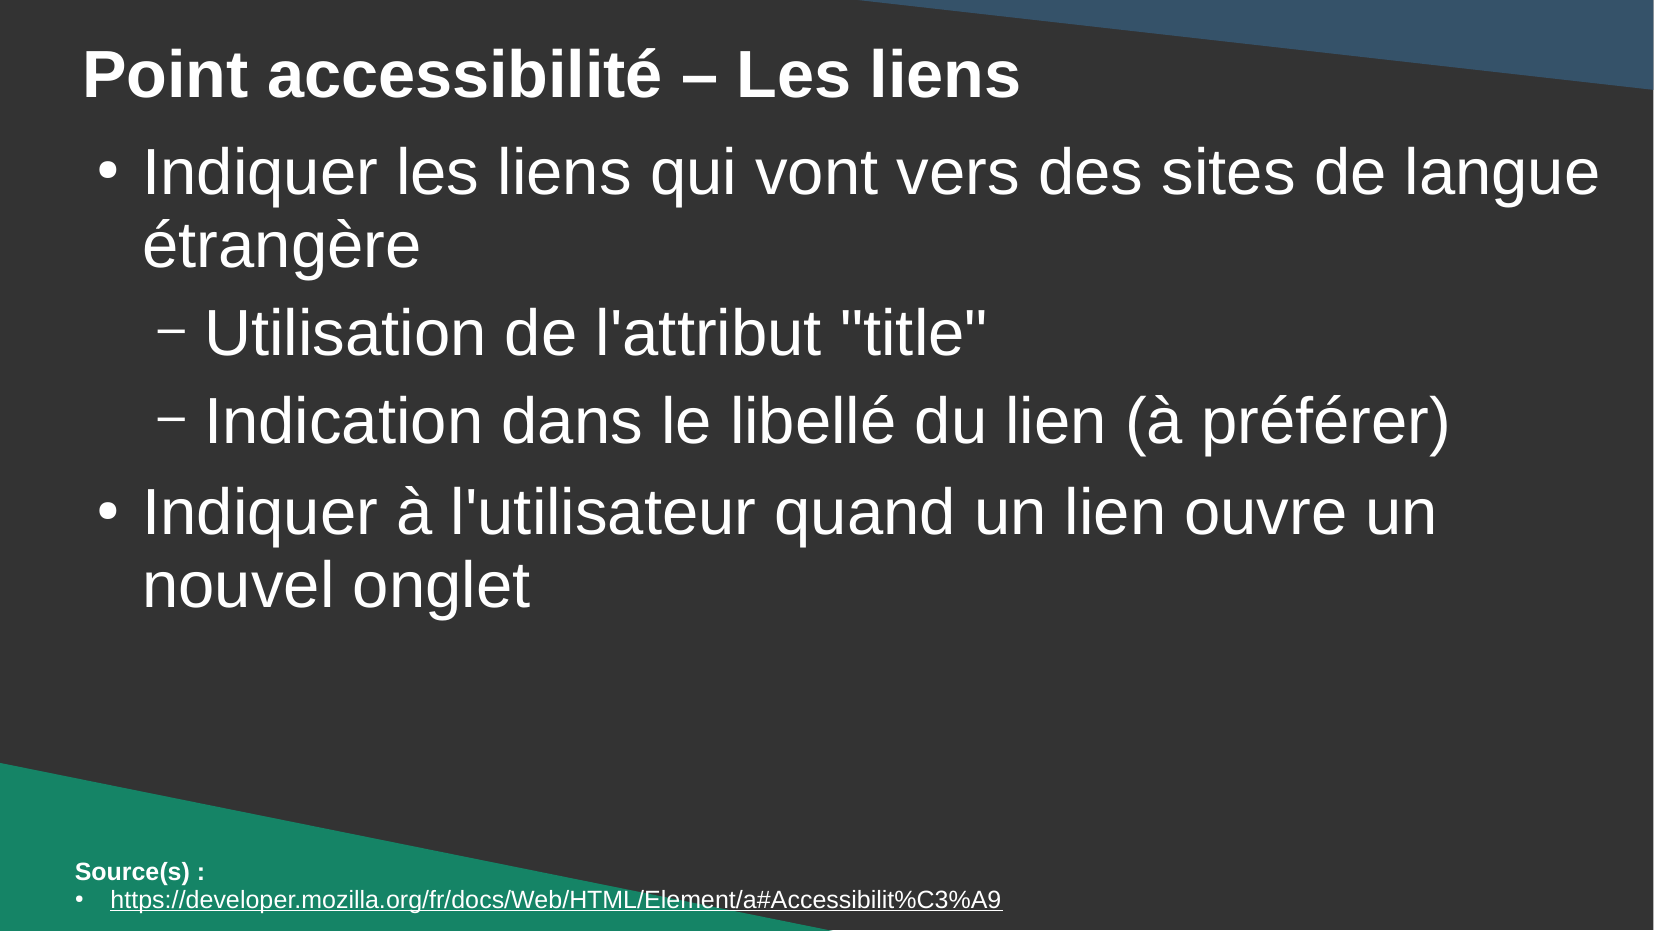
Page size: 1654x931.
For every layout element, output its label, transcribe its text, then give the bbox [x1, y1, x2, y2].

title Point accessibilité – Les liens [82, 37, 1571, 122]
text_box [857, 0, 1654, 90]
text_box Source(s) : https://developer.mozilla.org/fr/docs/Web/HTML/Element/a#Accessibilit%C3%A9 [60, 850, 1546, 931]
list Indiquer les liens qui vont vers des sites de langue étrangère Utilisation de l'attribut "title" Indication dans le libellé du lien (à préférer) Indiquer à l'utilisateur quand un lien ouvre un nouvel onglet [80, 135, 1605, 626]
text_box [0, 762, 432, 931]
